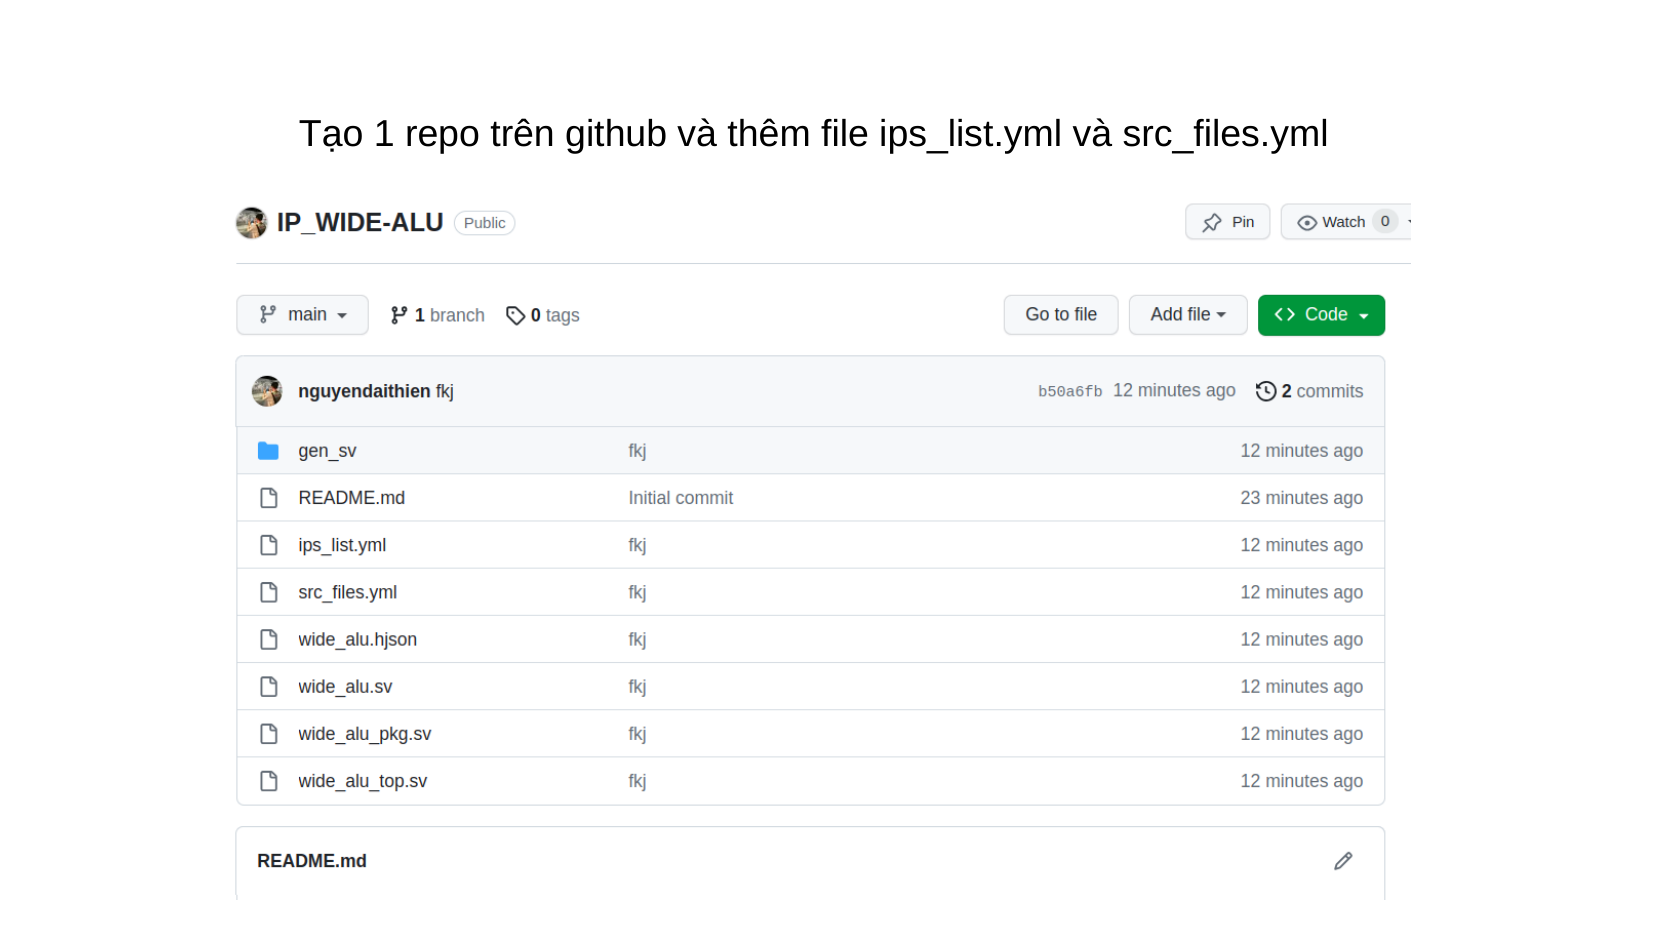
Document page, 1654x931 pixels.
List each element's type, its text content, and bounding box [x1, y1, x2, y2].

picture [180, 183, 1411, 901]
text_box Tạo 1 repo trên github và thêm file ips_list.yml và src_files.yml [284, 105, 1366, 162]
